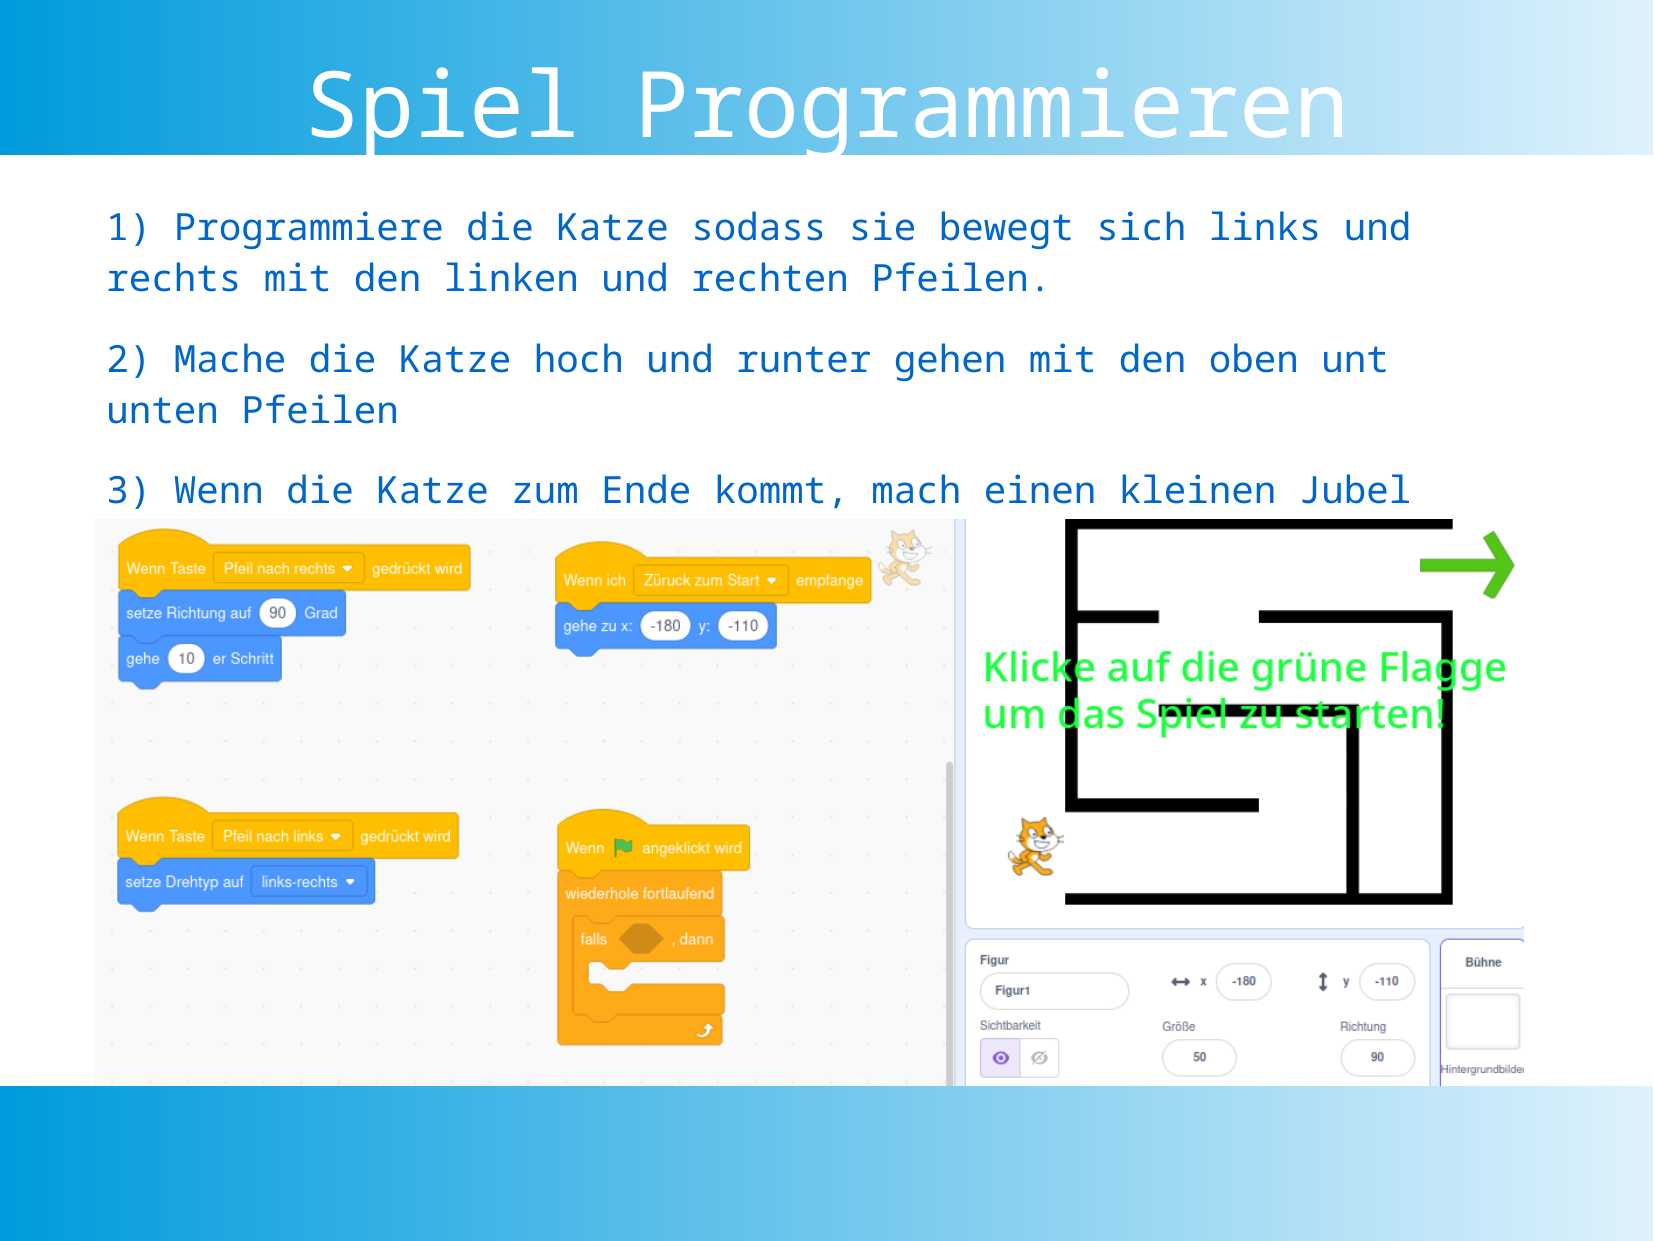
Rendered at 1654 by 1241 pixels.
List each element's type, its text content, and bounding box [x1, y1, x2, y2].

list 1) Programmiere die Katze sodass sie bewegt sich links und rechts mit den linken und rechten Pfeilen. 2) Mache die Katze hoch und runter gehen mit den oben unt unten Pfeilen 3) Wenn die Katze zum Ende kommt, mach einen kleinen Jubel [35, 200, 1524, 674]
title Spiel Programmieren [82, 40, 1571, 163]
picture [94, 519, 1524, 1241]
